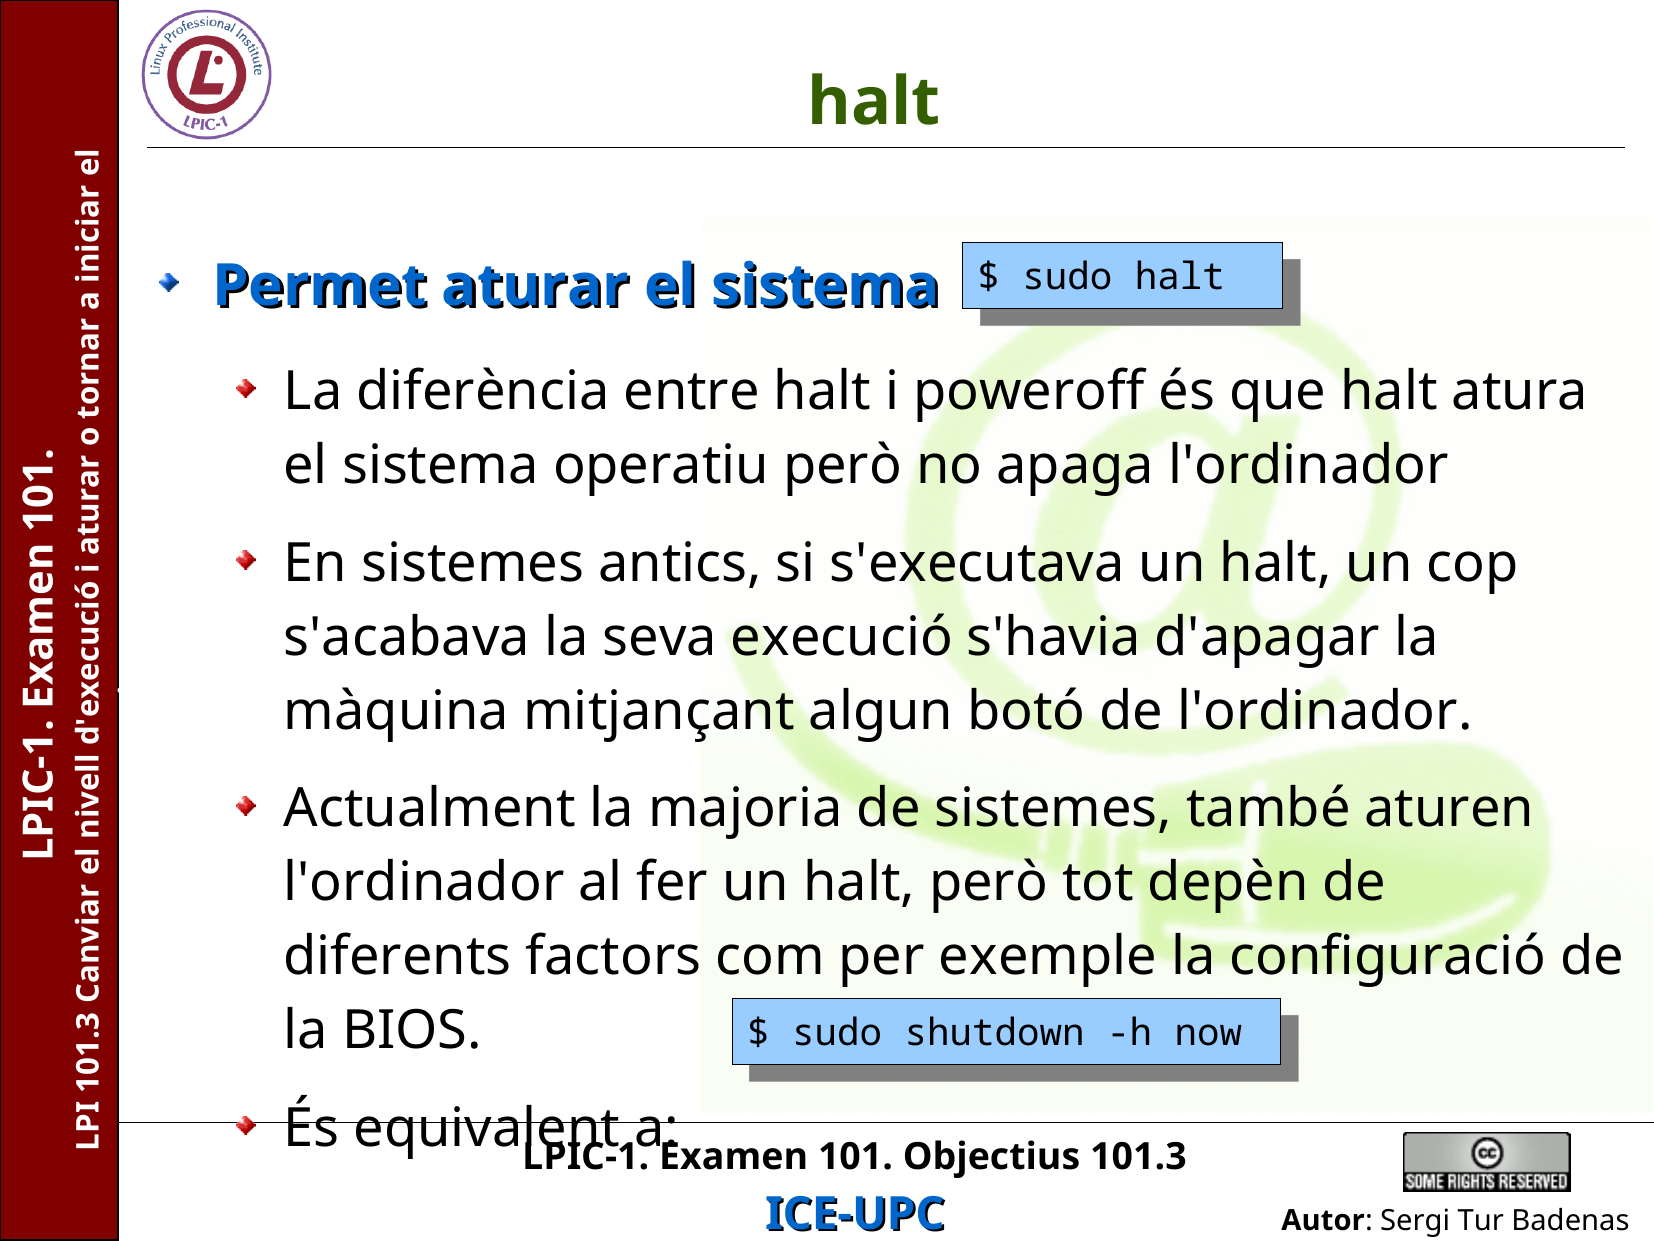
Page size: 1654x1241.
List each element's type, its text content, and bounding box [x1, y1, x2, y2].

list Permet aturar el sistema La diferència entre halt i poweroff és que halt atura el sistema operatiu però no apaga l'ordinador En sistemes antics, si s'executava un halt, un cop s'acabava la seva execució s'havia d'apagar la màquina mitjançant algun botó de l'ordinador. Actualment la majoria de sistemes, també aturen l'ordinador al fer un halt, però tot depèn de diferents factors com per exemple la configuració de la BIOS. És equivalent a: [141, 242, 1630, 1078]
picture [700, 217, 1654, 1113]
picture [236, 1116, 256, 1135]
text_box $ sudo halt [962, 242, 1283, 306]
picture [135, 5, 277, 55]
picture [1403, 1132, 1571, 1192]
text_box $ sudo shutdown -h now [732, 998, 1281, 1062]
title halt [129, 55, 1619, 142]
